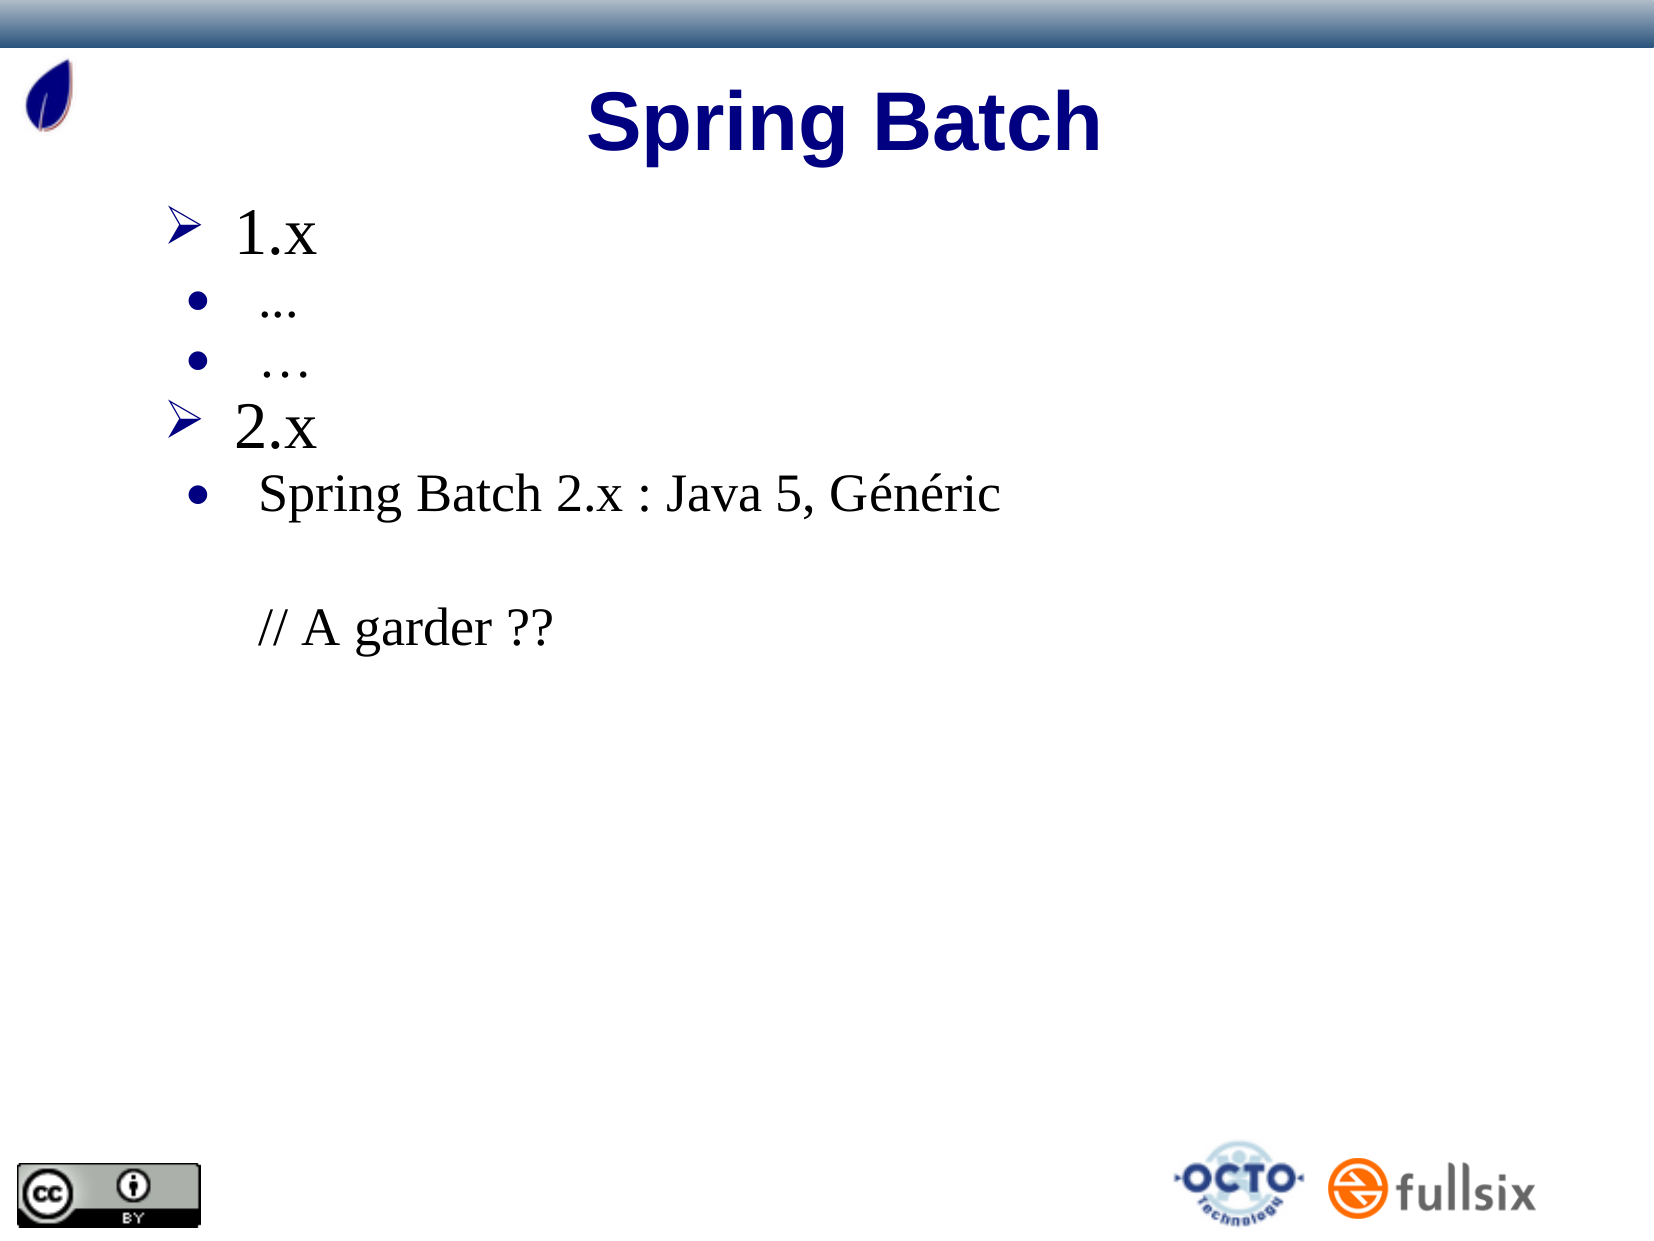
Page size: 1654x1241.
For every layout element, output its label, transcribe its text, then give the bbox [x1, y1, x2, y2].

list 1.x ... … 2.x Spring Batch 2.x : Java 5, Généric // A garder ?? [151, 194, 1532, 1014]
picture [1328, 1158, 1536, 1219]
picture [17, 1163, 201, 1228]
picture [14, 55, 89, 136]
picture [1166, 1138, 1313, 1235]
title Spring Batch [156, 55, 1534, 188]
